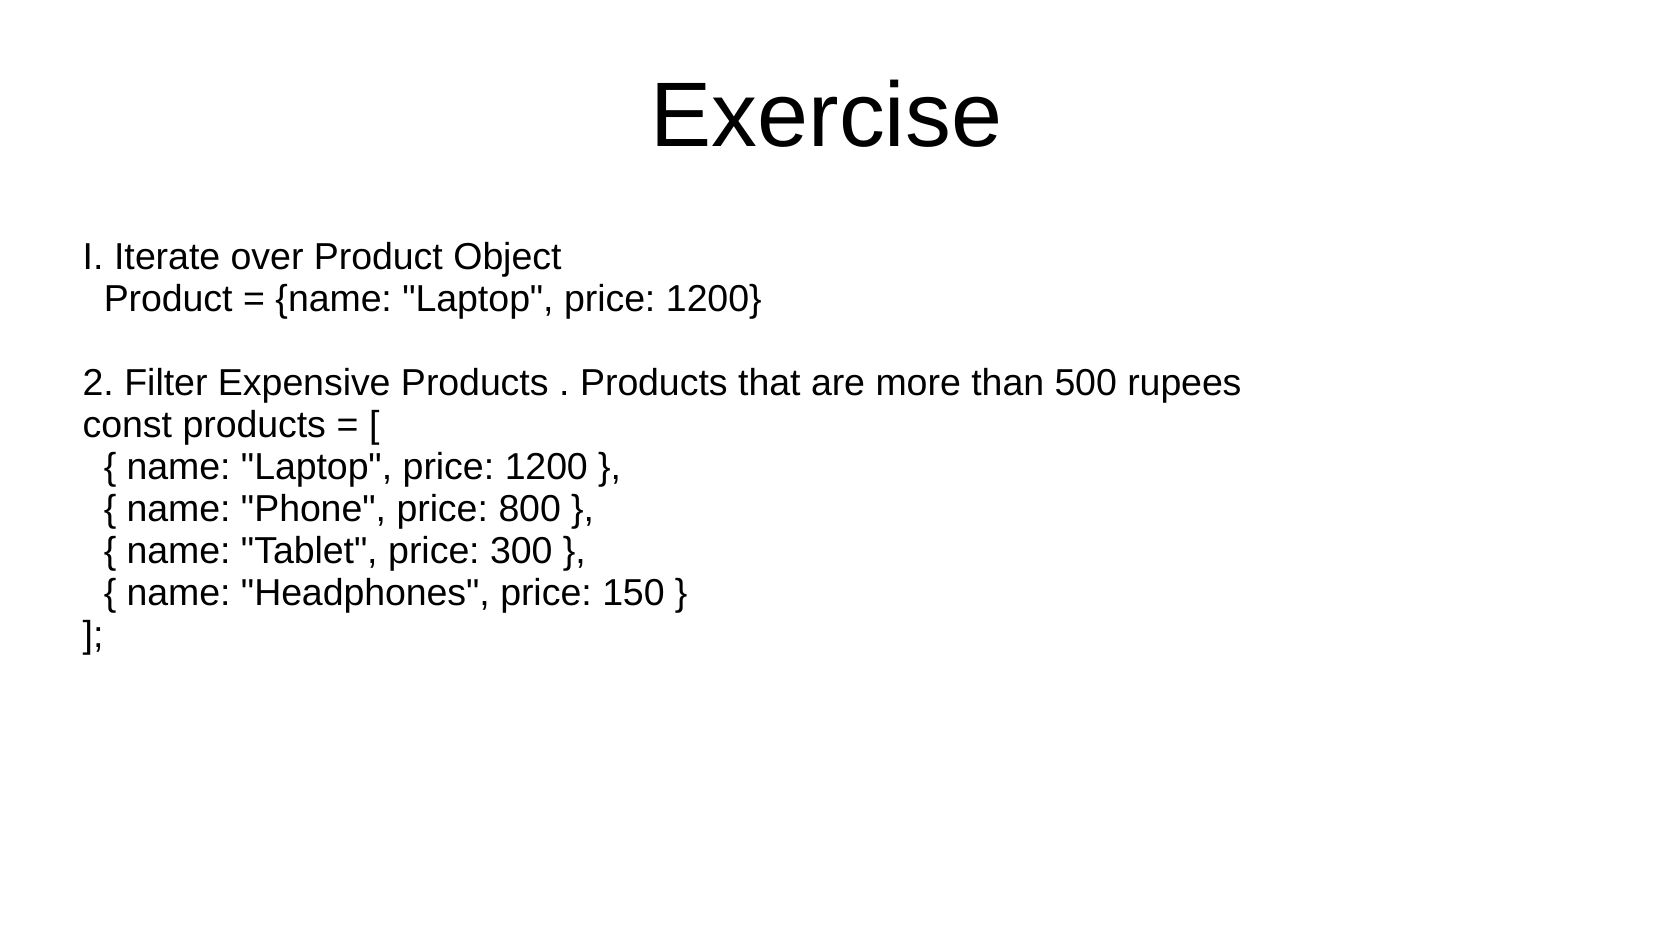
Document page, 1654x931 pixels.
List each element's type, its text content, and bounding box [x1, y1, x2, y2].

title Exercise [82, 37, 1571, 193]
subtitle I. Iterate over Product Object Product = {name: "Laptop", price: 1200} 2. Filter Expensive Products . Products that are more than 500 rupees const products = [ { name: "Laptop", price: 1200 }, { name: "Phone", price: 800 }, { name: "Tablet", price: 300 }, { name: "Headphones", price: 150 } ]; [82, 217, 1571, 758]
